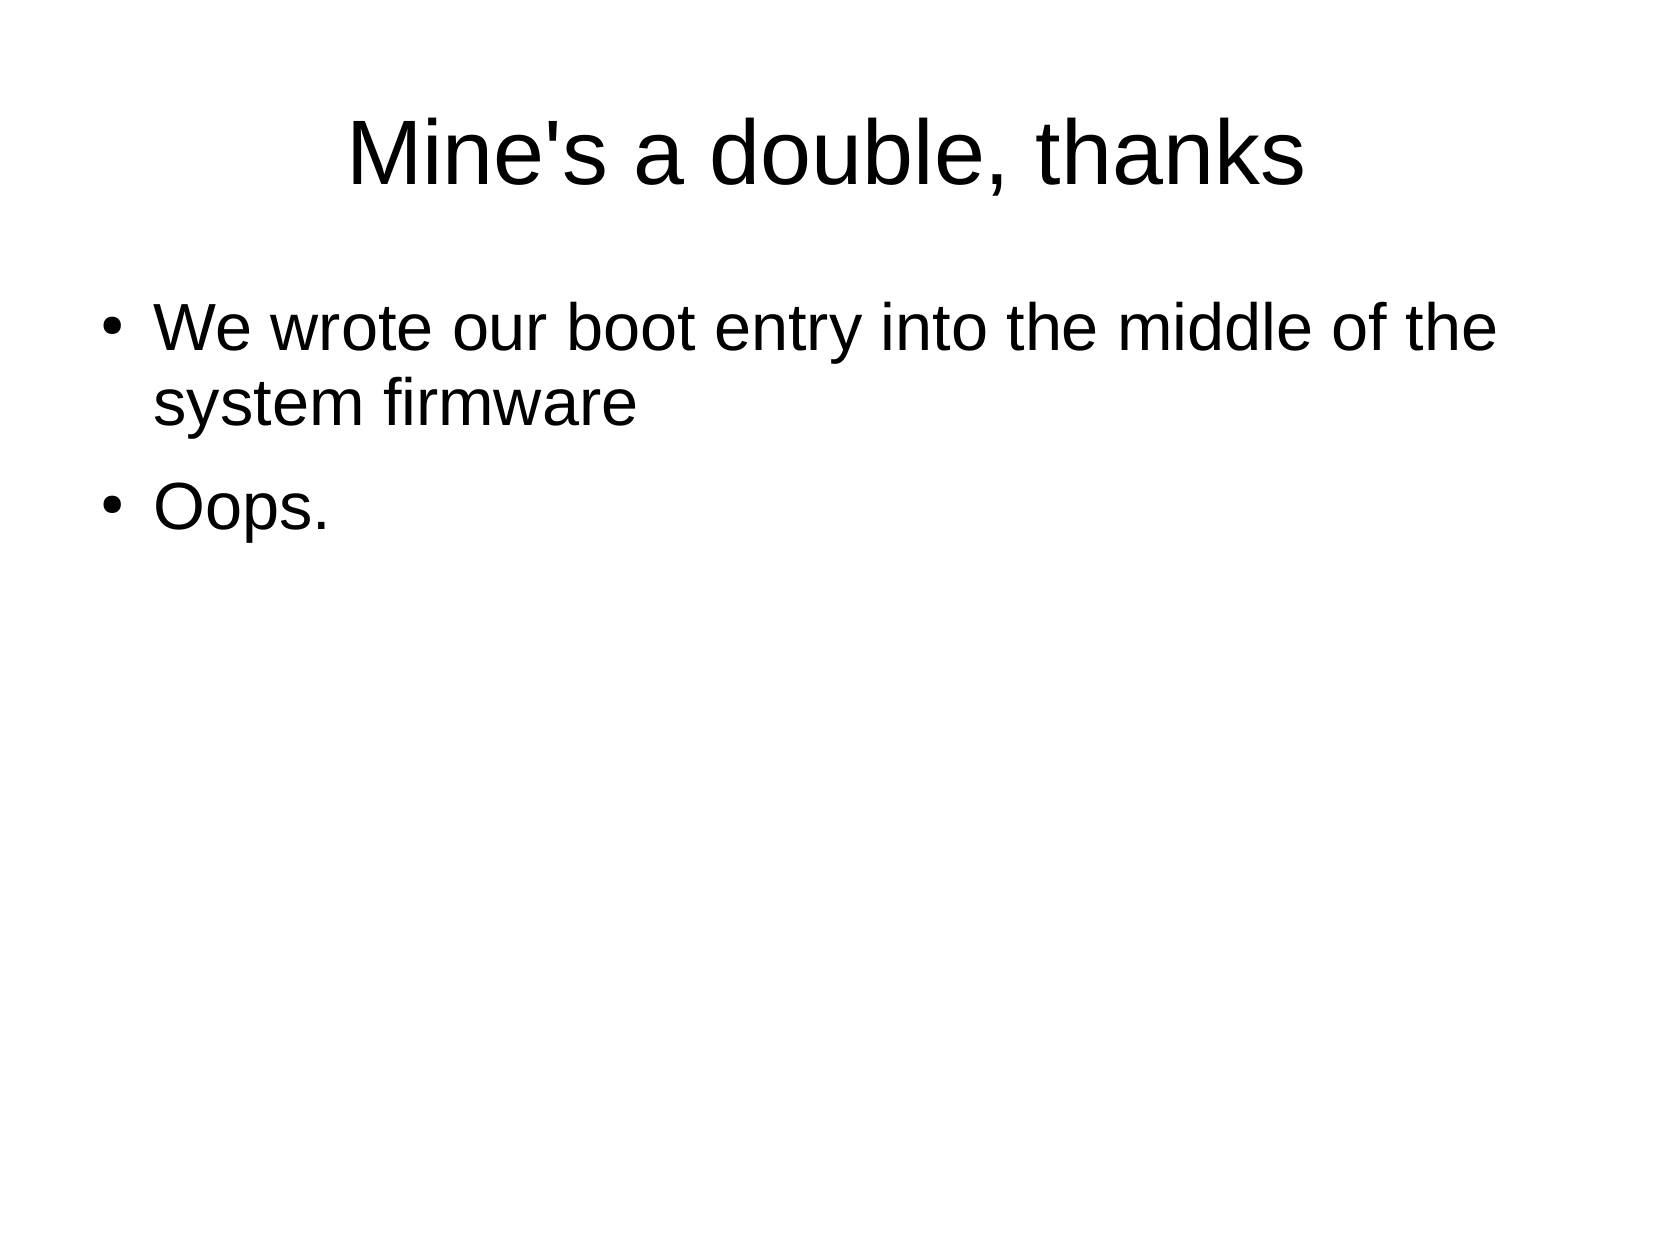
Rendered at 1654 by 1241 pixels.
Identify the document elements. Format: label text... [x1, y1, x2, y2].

list We wrote our boot entry into the middle of the system firmware Oops. [82, 290, 1571, 1109]
title Mine's a double, thanks [82, 49, 1571, 257]
